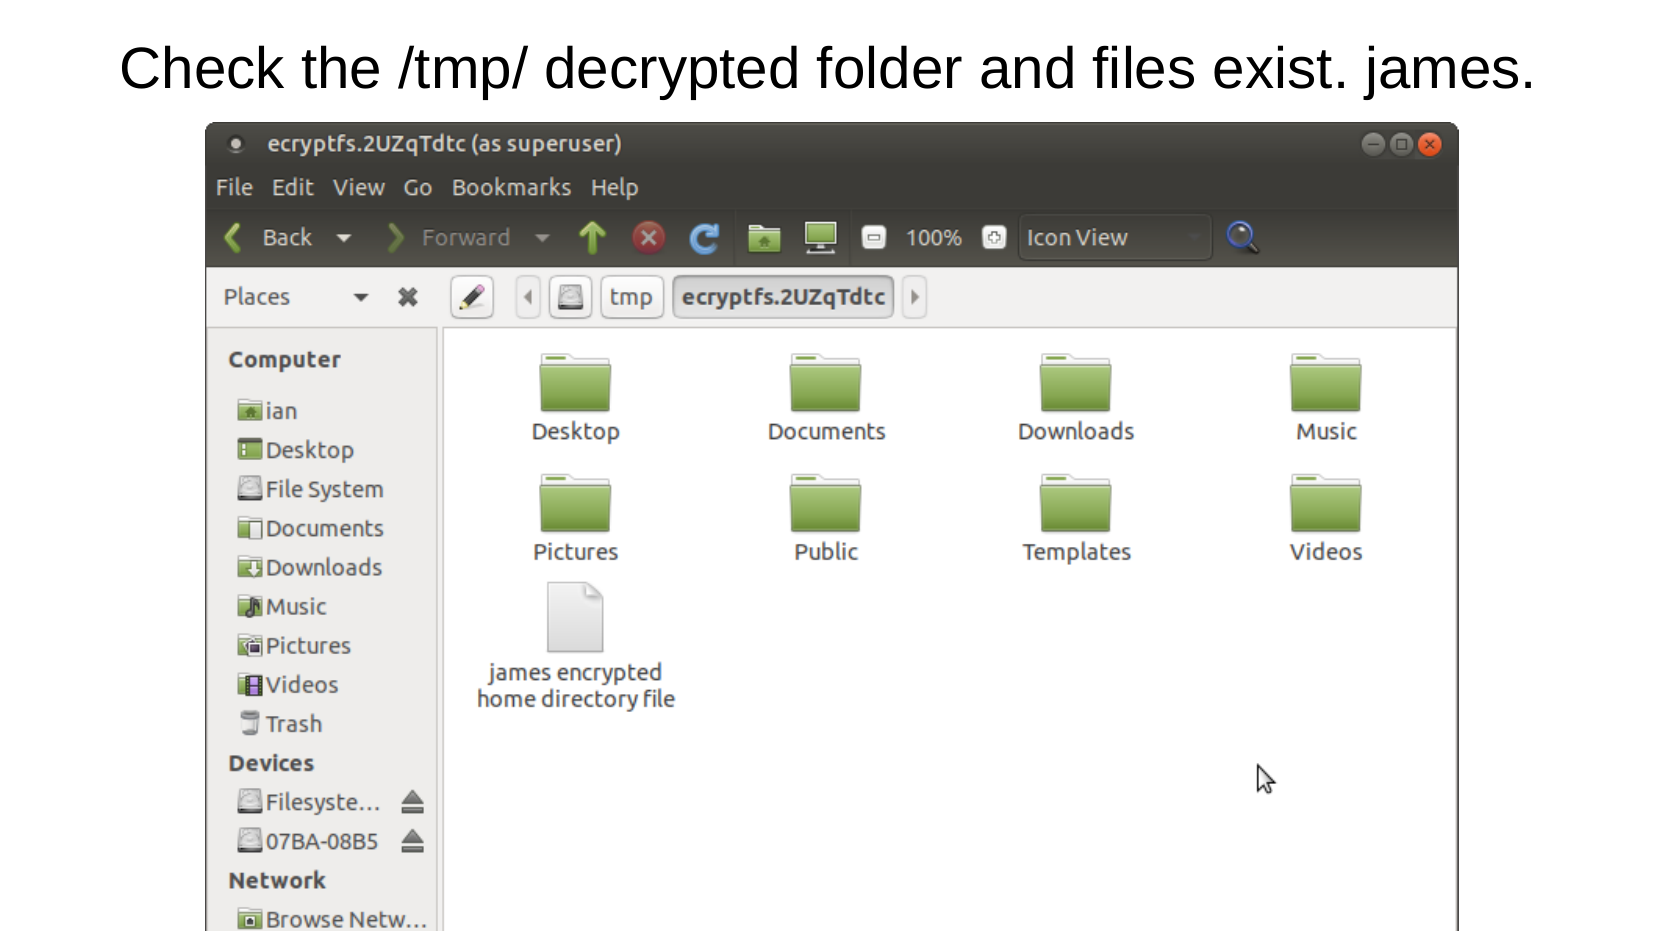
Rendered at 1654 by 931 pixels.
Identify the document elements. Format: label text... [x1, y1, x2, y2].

title Check the /tmp/ decrypted folder and files exist. james. [0, 5, 1624, 130]
picture [205, 122, 1459, 931]
